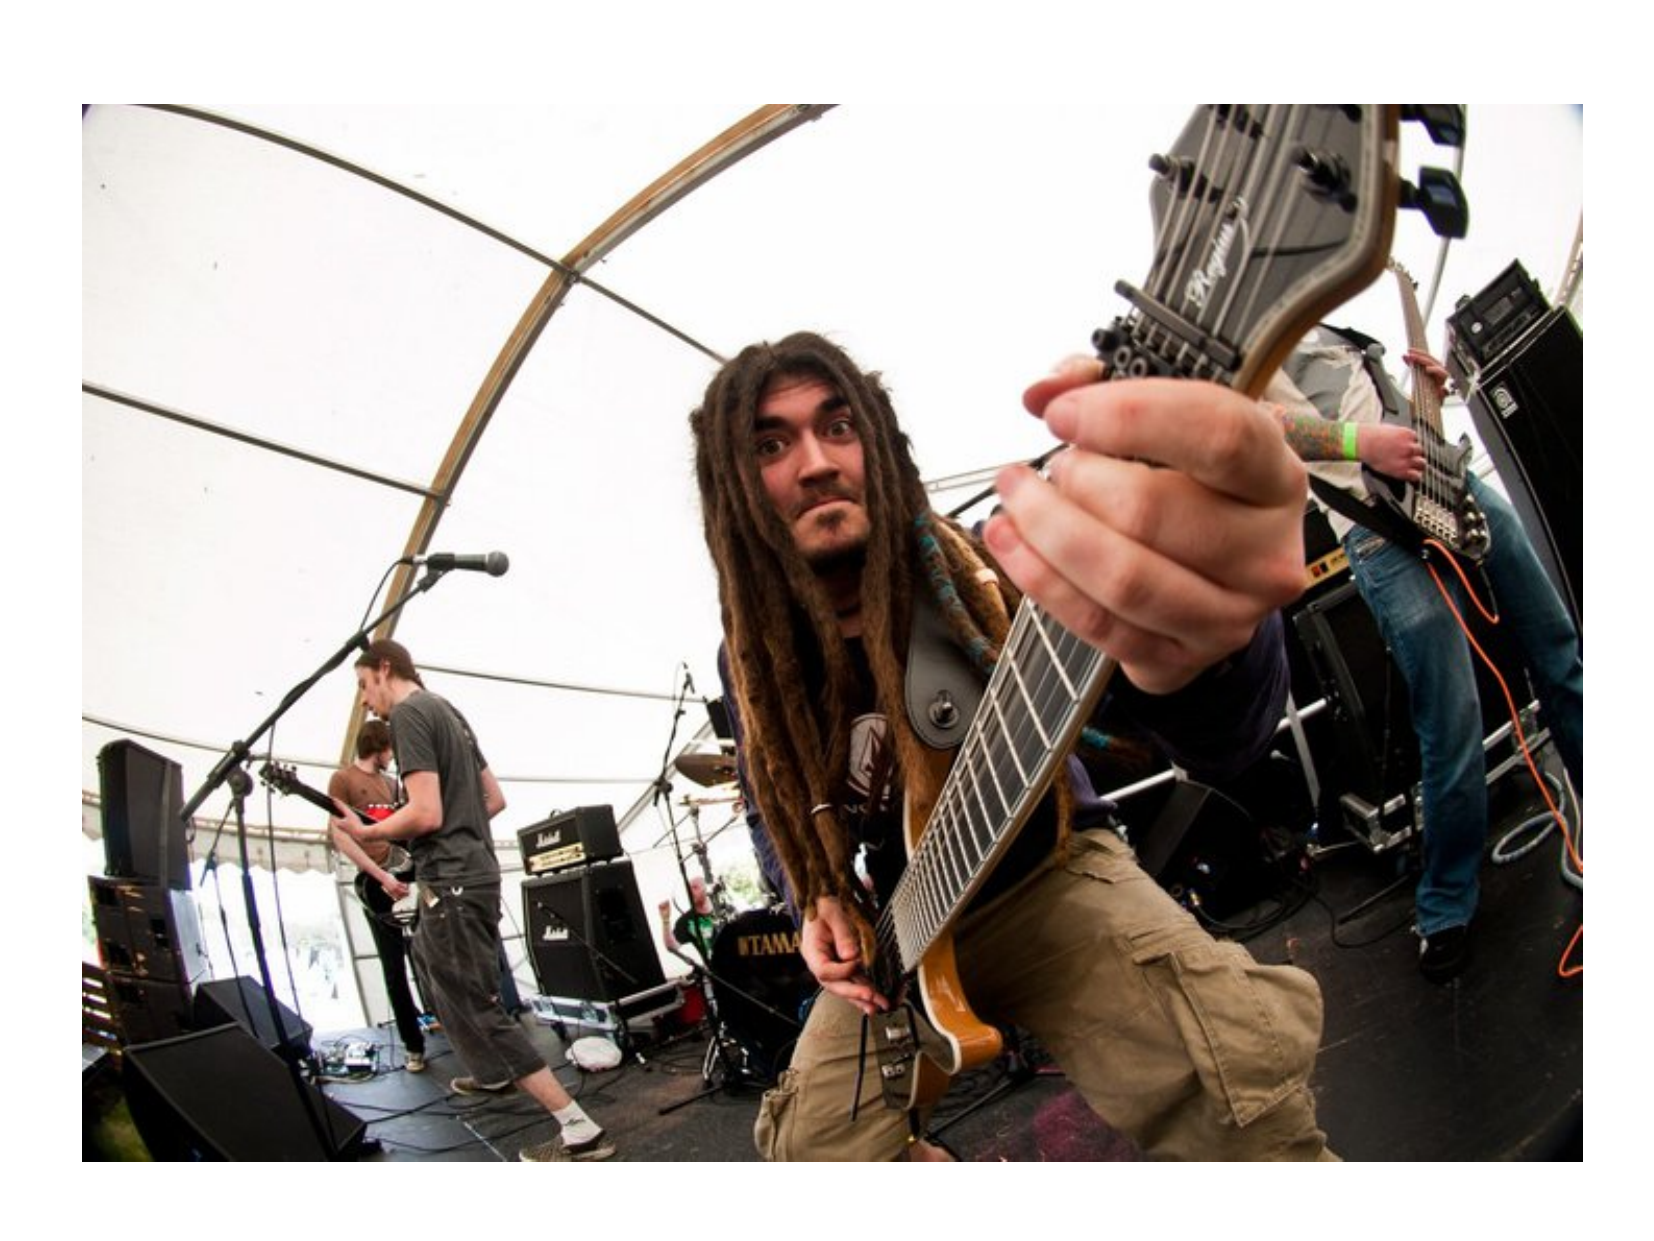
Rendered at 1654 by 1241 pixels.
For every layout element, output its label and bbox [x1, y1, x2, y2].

picture [82, 104, 1583, 1162]
